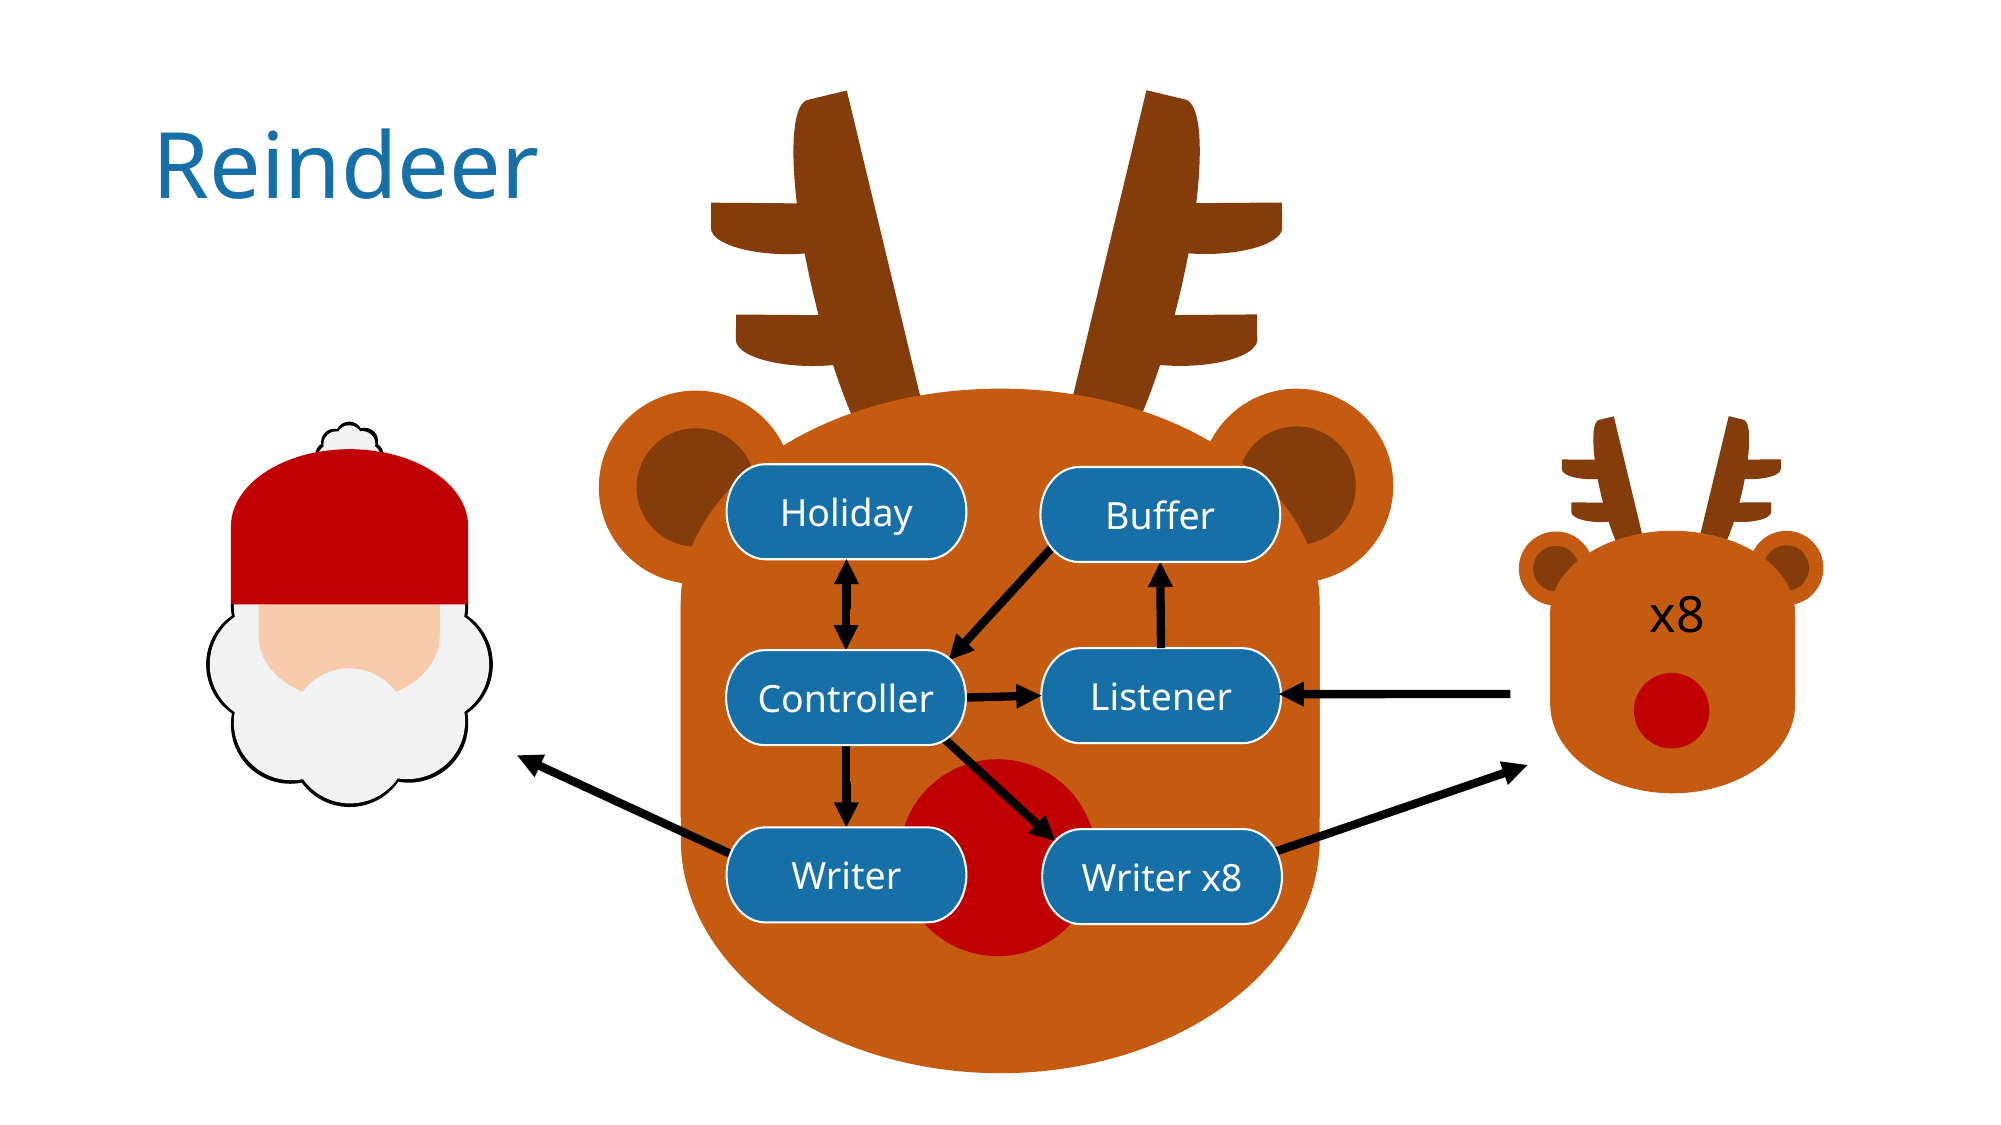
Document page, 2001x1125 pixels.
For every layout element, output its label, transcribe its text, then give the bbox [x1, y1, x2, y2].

text_box Listener [1041, 648, 1282, 744]
text_box x8 [1634, 575, 1732, 650]
text_box [680, 743, 1320, 1074]
text_box Controller [726, 650, 966, 746]
text_box [598, 90, 1394, 849]
text_box [206, 421, 493, 808]
text_box Writer [726, 827, 967, 923]
title Reindeer [137, 59, 1863, 278]
text_box Buffer [1040, 467, 1281, 563]
text_box [1518, 416, 1824, 794]
text_box Holiday [726, 464, 967, 560]
text_box [950, 697, 1320, 847]
text_box [952, 552, 1159, 694]
text_box Writer x8 [1042, 829, 1282, 925]
